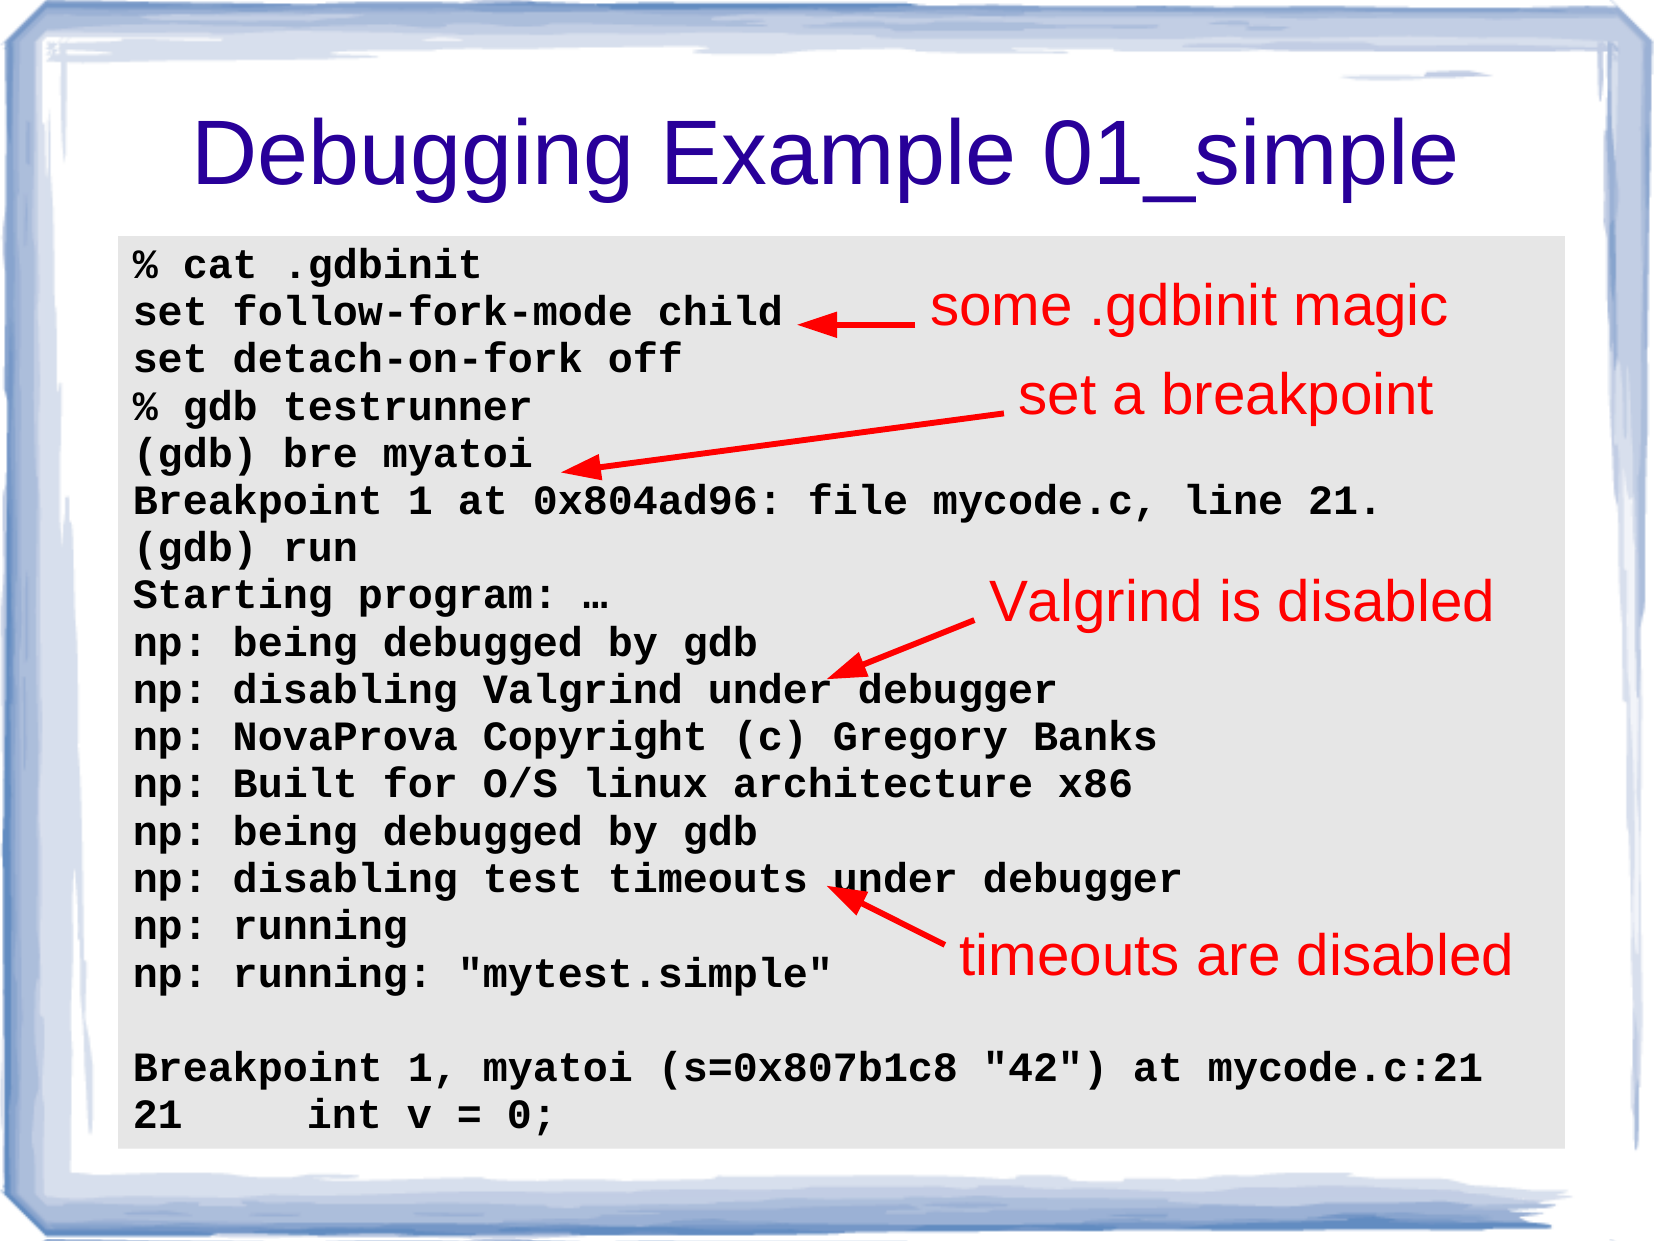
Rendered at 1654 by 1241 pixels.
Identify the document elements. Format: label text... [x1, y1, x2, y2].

picture [0, 0, 1654, 1241]
text_box set a breakpoint [1003, 355, 1477, 443]
text_box Valgrind is disabled [974, 561, 1536, 650]
title Debugging Example 01_simple [82, 49, 1571, 257]
text_box timeouts are disabled [944, 915, 1536, 1004]
text_box % cat .gdbinit set follow-fork-mode child set detach-on-fork off % gdb testrunner (gdb) bre myatoi Breakpoint 1 at 0x804ad96: file mycode.c, line 21. (gdb) run Starting program: … np: being debugged by gdb np: disabling Valgrind under debugger np: NovaProva Copyright (c) Gregory Banks np: Built for O/S linux architecture x86 np: being debugged by gdb np: disabling test timeouts under debugger np: running np: running: "mytest.simple" Breakpoint 1, myatoi (s=0x807b1c8 "42") at mycode.c:21 21 int v = 0; [118, 236, 1565, 1149]
text_box some .gdbinit magic [915, 265, 1506, 355]
